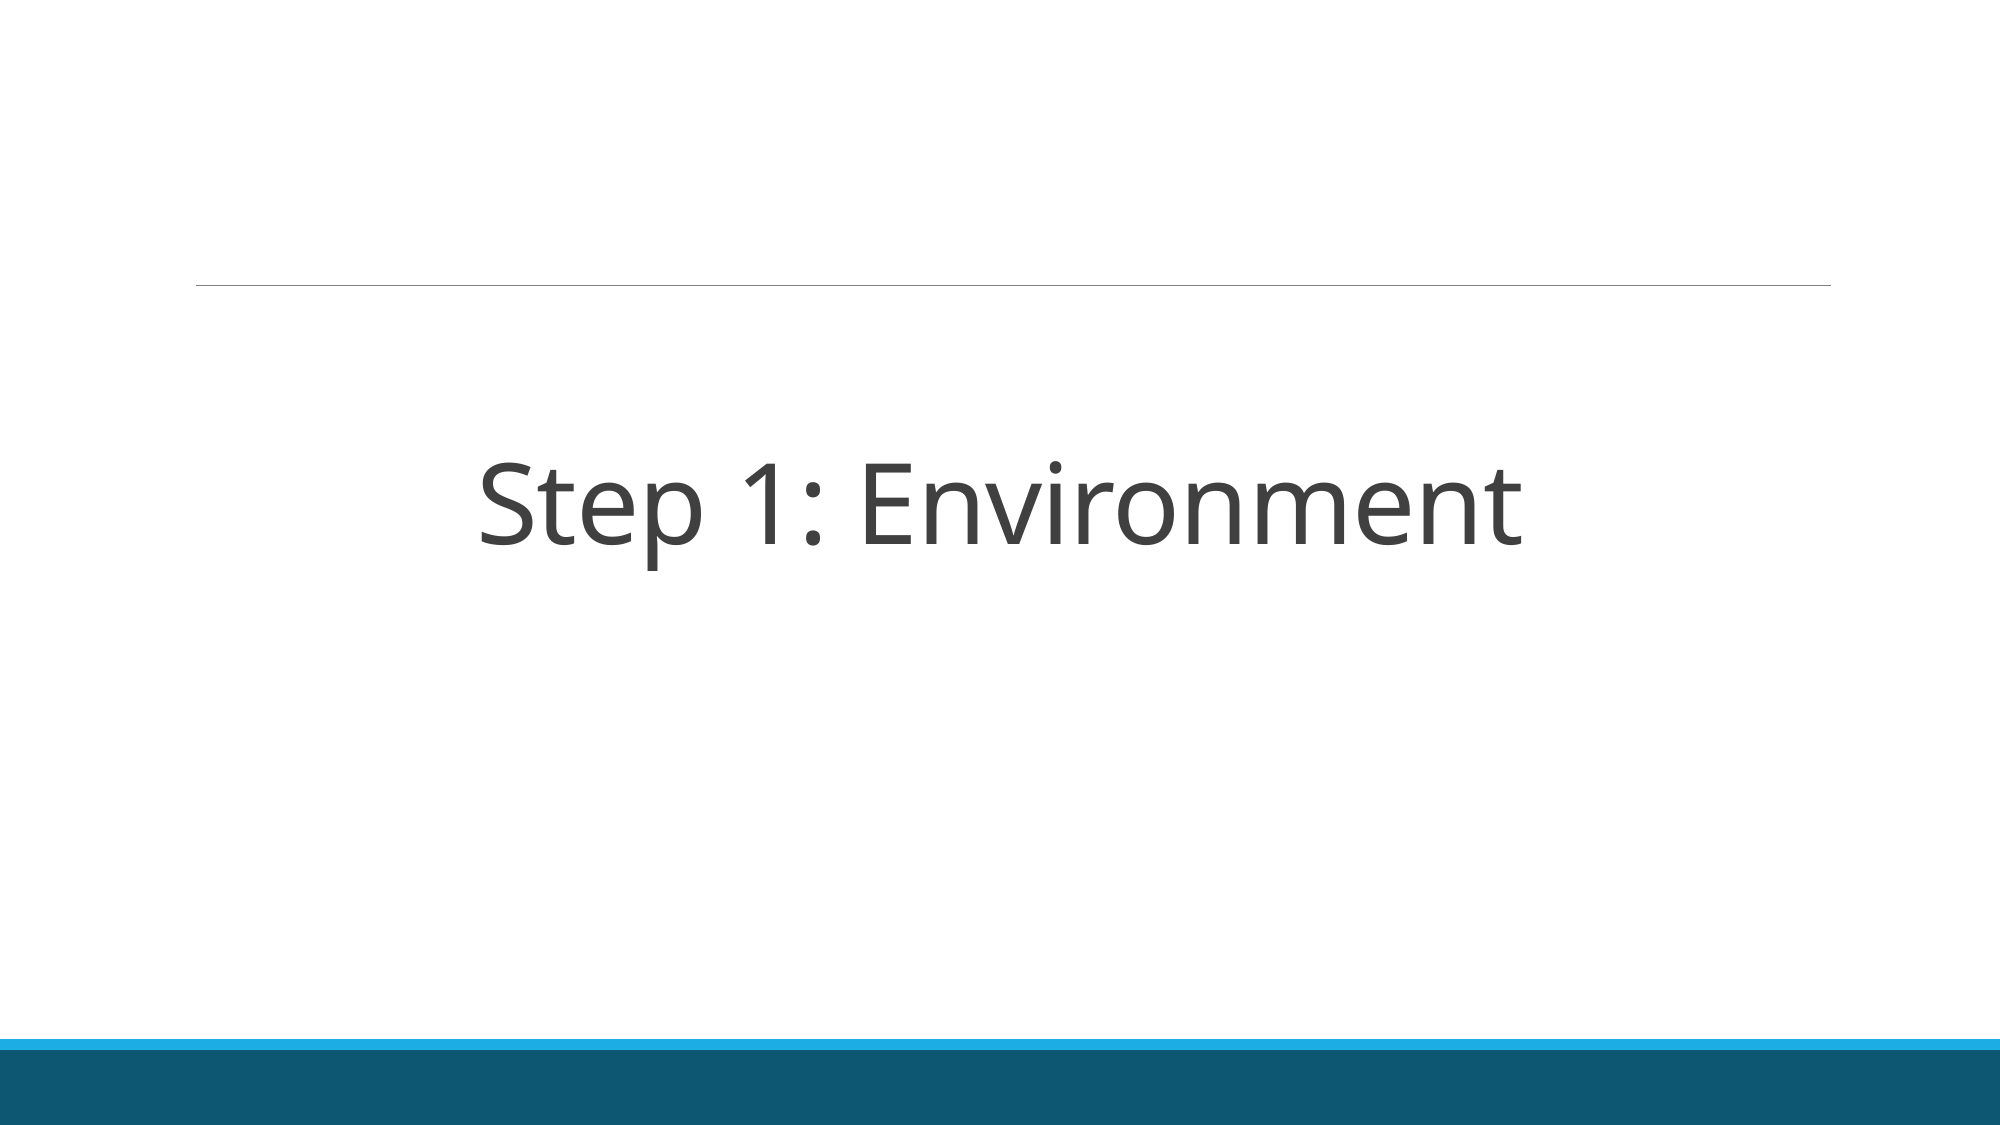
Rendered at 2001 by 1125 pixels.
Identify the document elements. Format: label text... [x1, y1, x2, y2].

title Step 1: Environment [174, 337, 1825, 576]
